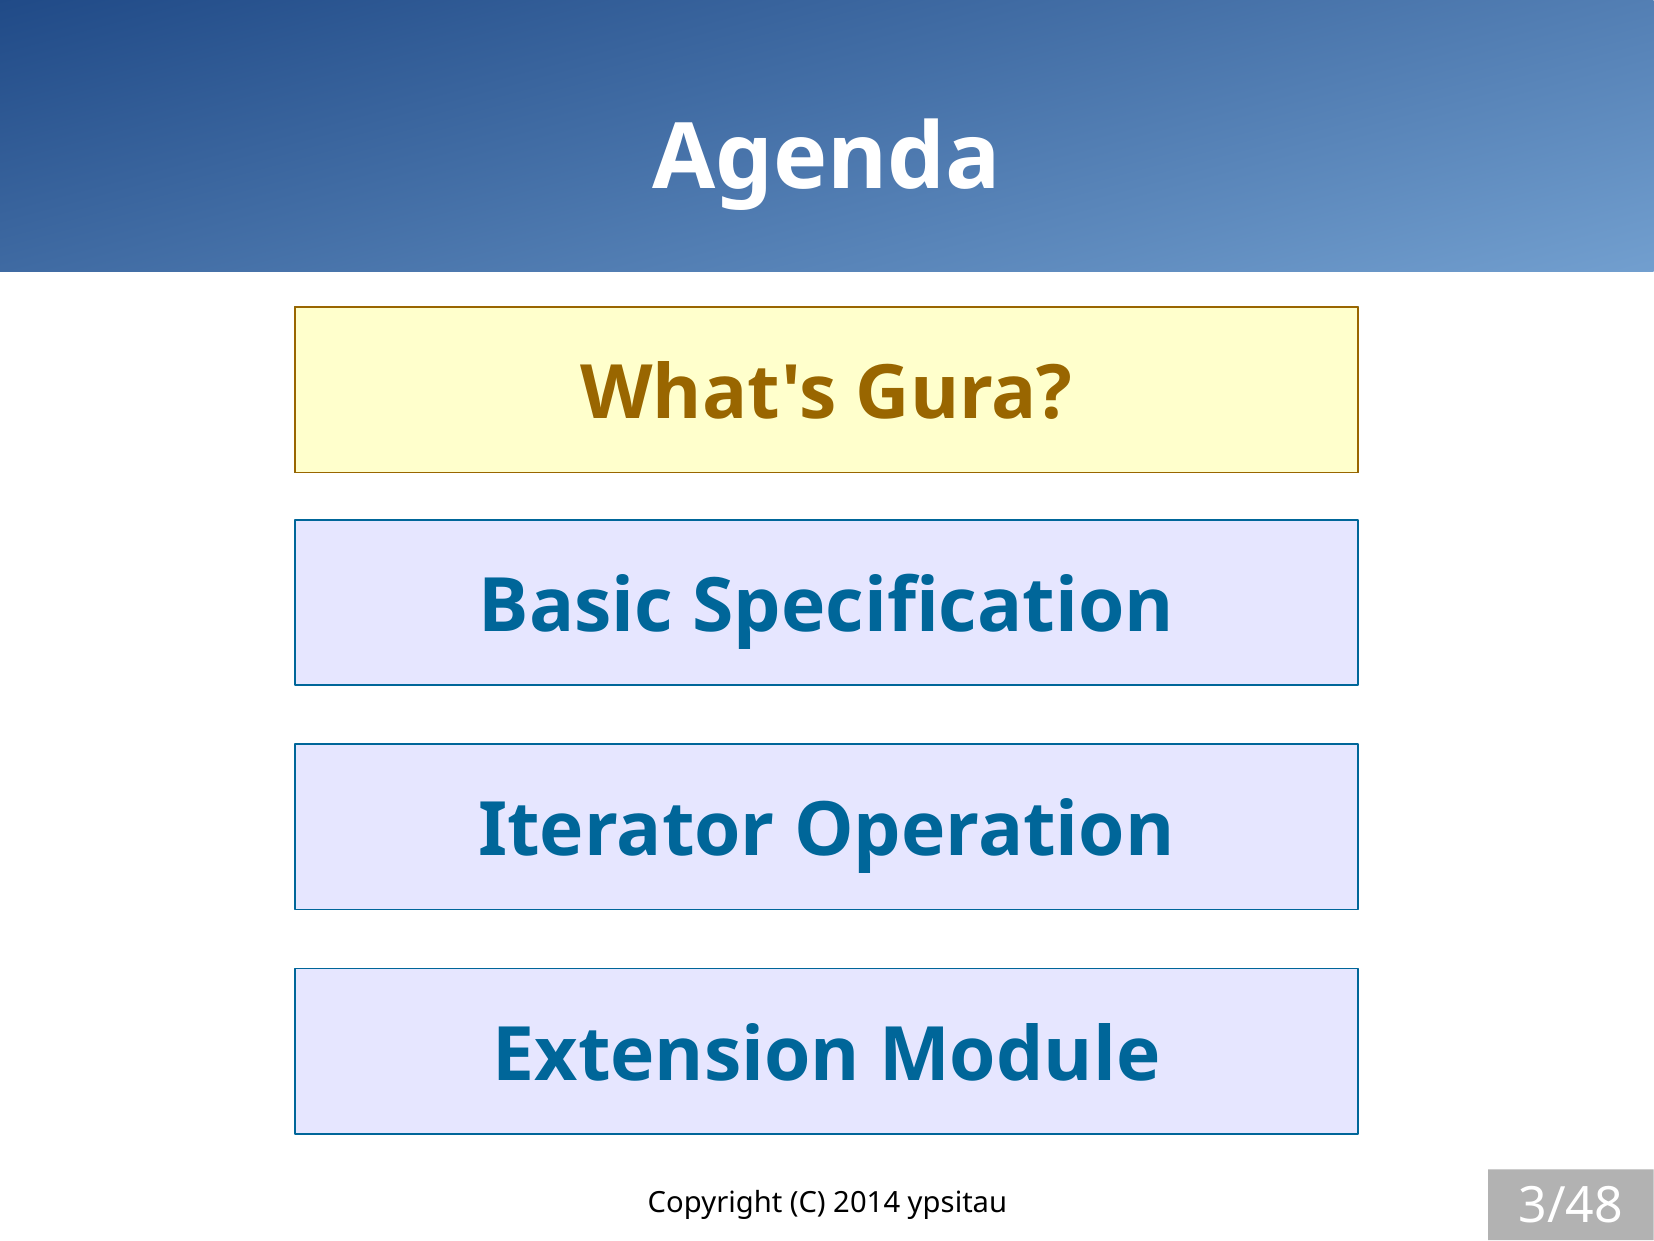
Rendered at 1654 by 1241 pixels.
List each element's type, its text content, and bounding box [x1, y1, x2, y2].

text_box What's Gura? [295, 307, 1359, 473]
title Agenda [82, 49, 1571, 257]
text_box Extension Module [295, 968, 1359, 1134]
text_box Iterator Operation [295, 744, 1359, 910]
text_box Basic Specification [295, 519, 1359, 686]
